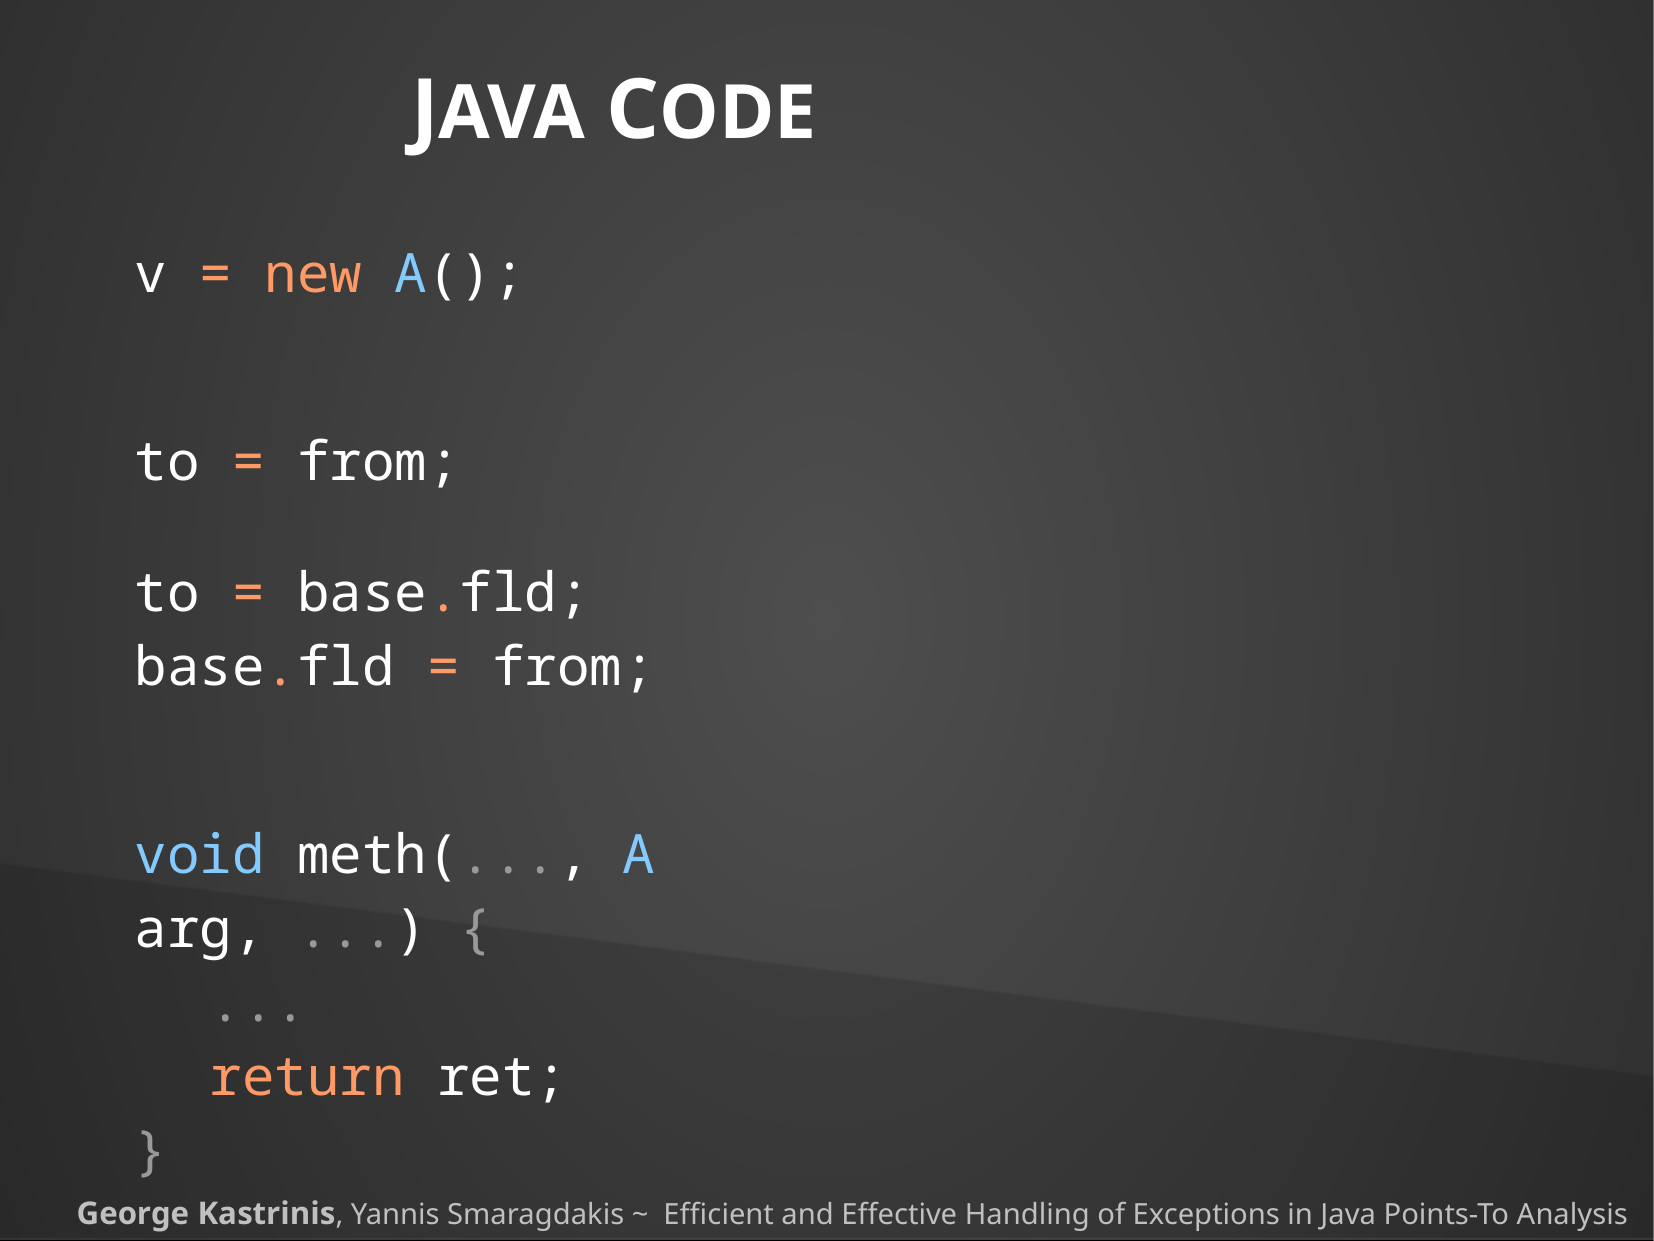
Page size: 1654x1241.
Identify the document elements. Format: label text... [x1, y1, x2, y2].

text_box JAVA CODE [0, 41, 1231, 151]
picture [0, 0, 1654, 1241]
text_box v = new A(); to = from; to = base.fld; base.fld = from; void meth(..., A arg, ...) { ... return ret; } base.sig(...); [120, 227, 916, 1023]
